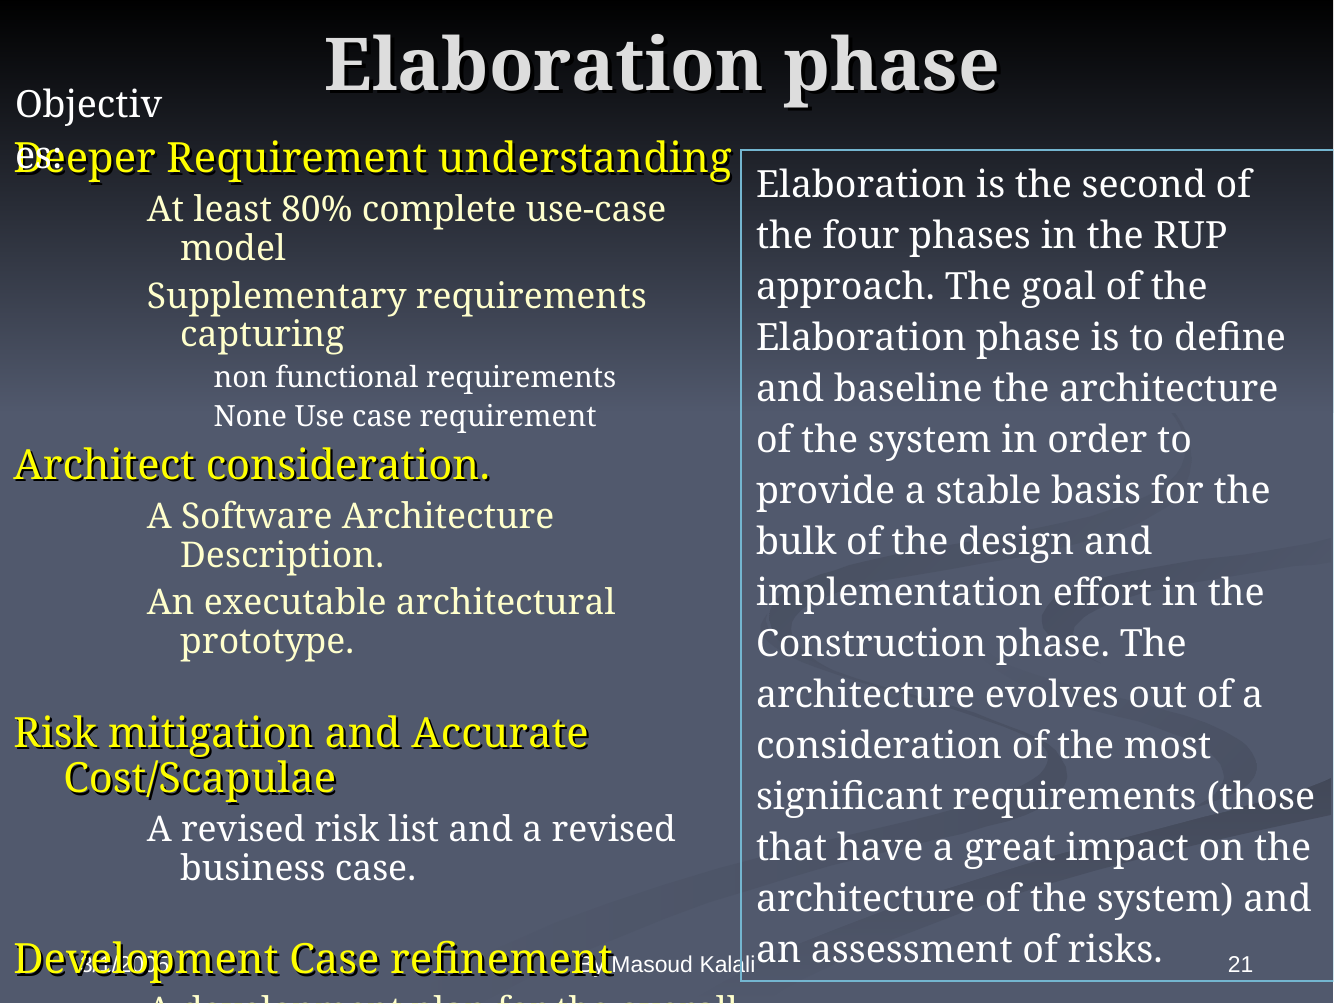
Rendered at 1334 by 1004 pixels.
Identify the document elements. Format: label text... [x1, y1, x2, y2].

title Elaboration phase [62, 11, 1263, 113]
text_box Objectives: [0, 70, 194, 188]
text_box Elaboration is the second of the four phases in the RUP approach. The goal of the Elaboration phase is to define and baseline the architecture of the system in order to provide a stable basis for the bulk of the design and implementation effort in the Construction phase. The architecture evolves out of a consideration of the most significant requirements (those that have a great impact on the architecture of the system) and an assessment of risks. [741, 149, 1334, 982]
list Deeper Requirement understanding At least 80% complete use-case model Supplementary requirements capturing non functional requirements None Use case requirement Architect consideration. A Software Architecture Description. An executable architectural prototype. Risk mitigation and Accurate Cost/Scapulae A revised risk list and a revised business case. Development Case refinement A development plan for the overall project coarse-grained project plan showing iterations evaluation criteria for each iteration. [0, 129, 780, 981]
